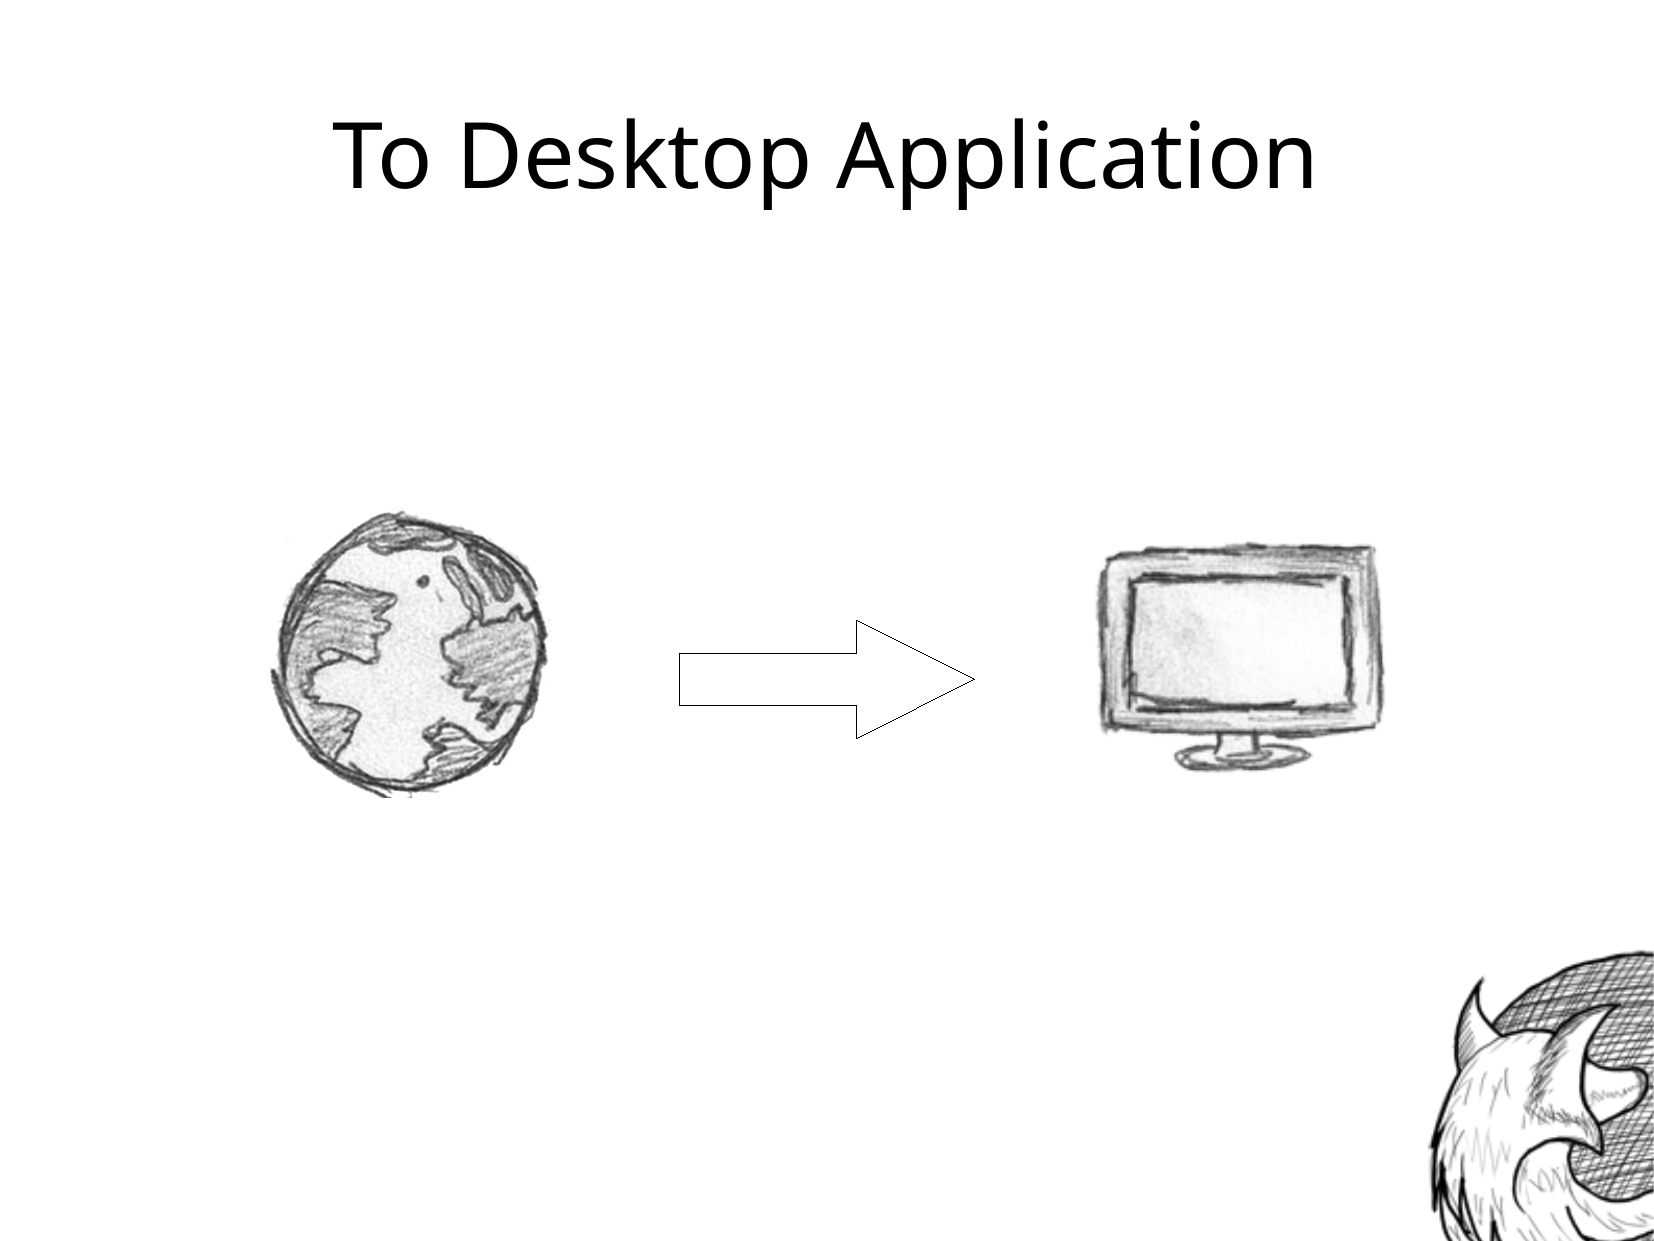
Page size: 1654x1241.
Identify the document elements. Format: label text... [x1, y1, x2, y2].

picture [1386, 915, 1654, 1241]
picture [1092, 503, 1388, 799]
picture [265, 504, 559, 798]
title To Desktop Application [82, 56, 1571, 250]
